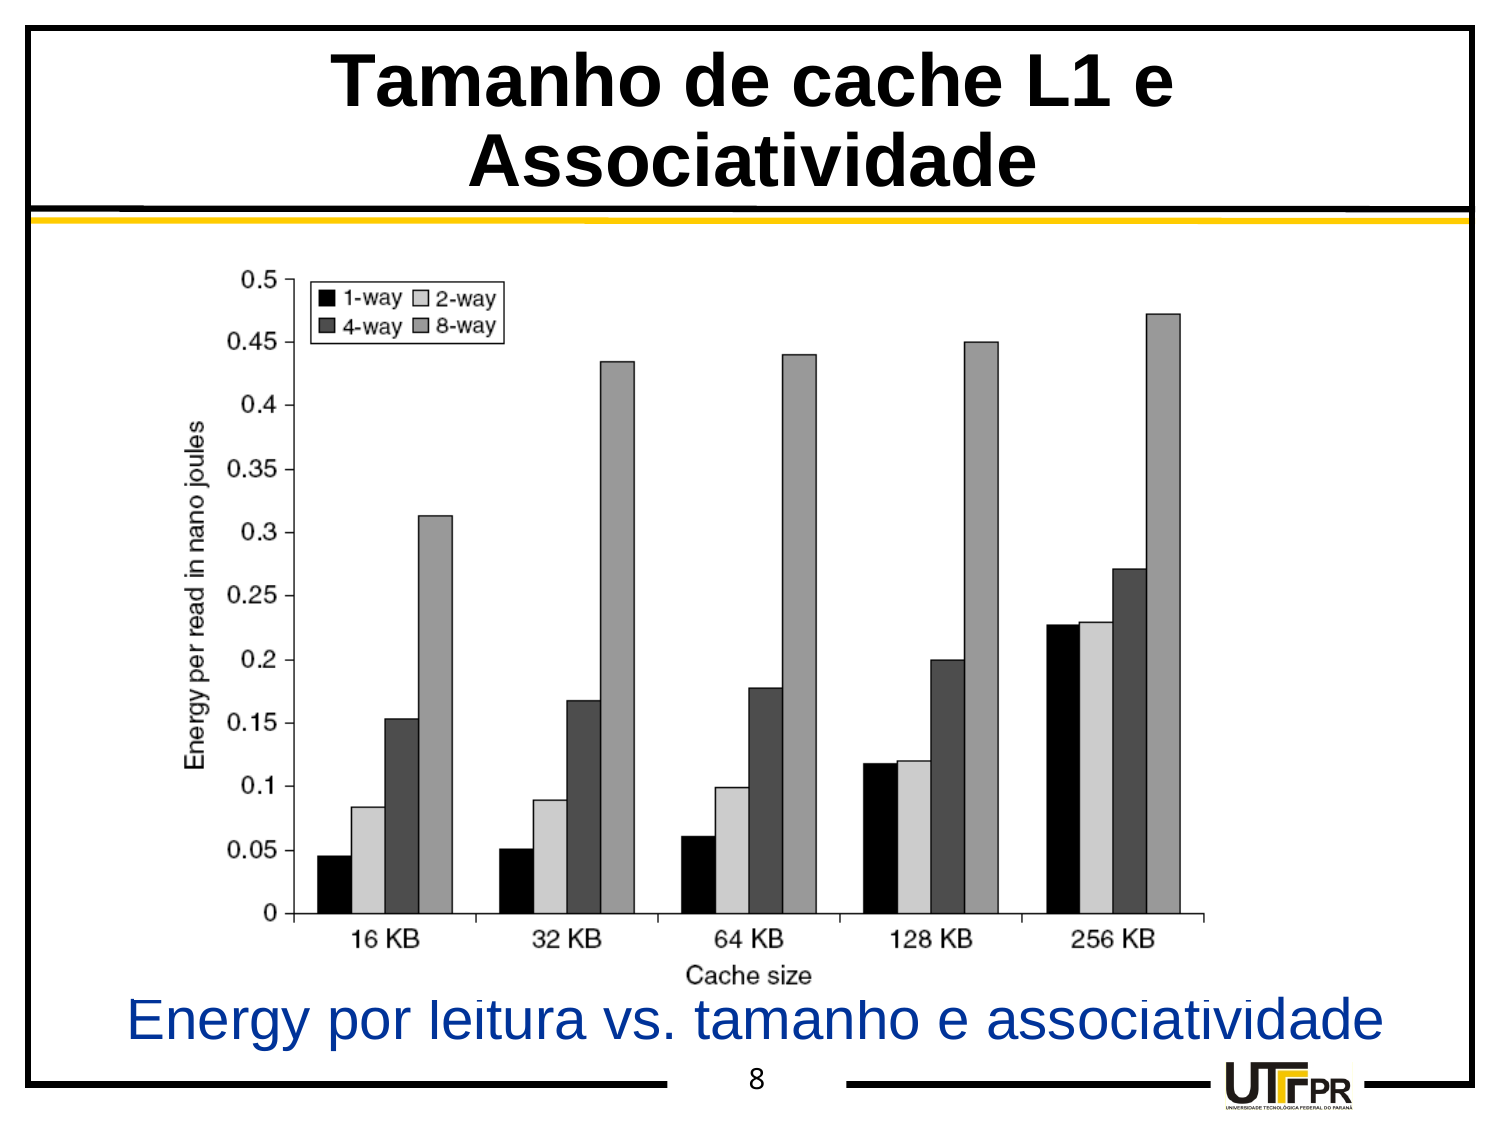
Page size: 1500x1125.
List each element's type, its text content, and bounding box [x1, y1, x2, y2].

picture [1225, 1077, 1353, 1110]
picture [134, 231, 1258, 1000]
text_box Energy por leitura vs. tamanho e associatividade [78, 981, 1436, 1077]
title Tamanho de cache L1 e Associatividade [29, 38, 1477, 211]
